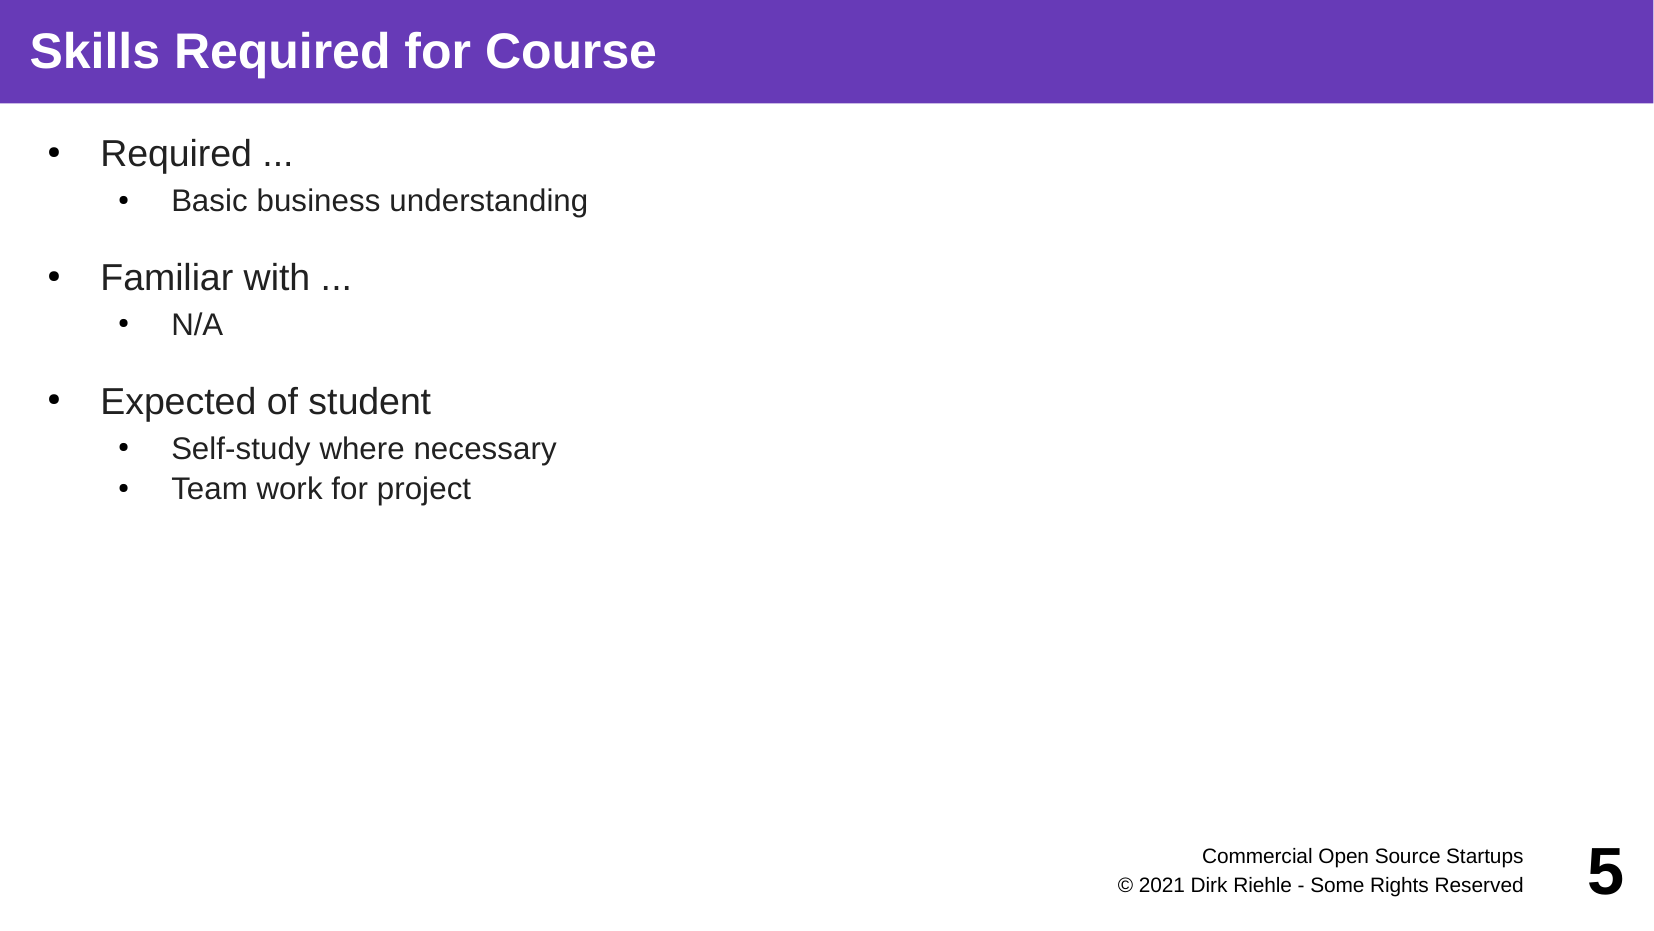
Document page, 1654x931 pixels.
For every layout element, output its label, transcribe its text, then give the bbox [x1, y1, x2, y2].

title Skills Required for Course [0, 0, 1654, 104]
list Required ... Basic business understanding Familiar with ... N/A Expected of student Self-study where necessary Team work for project [29, 132, 1625, 813]
